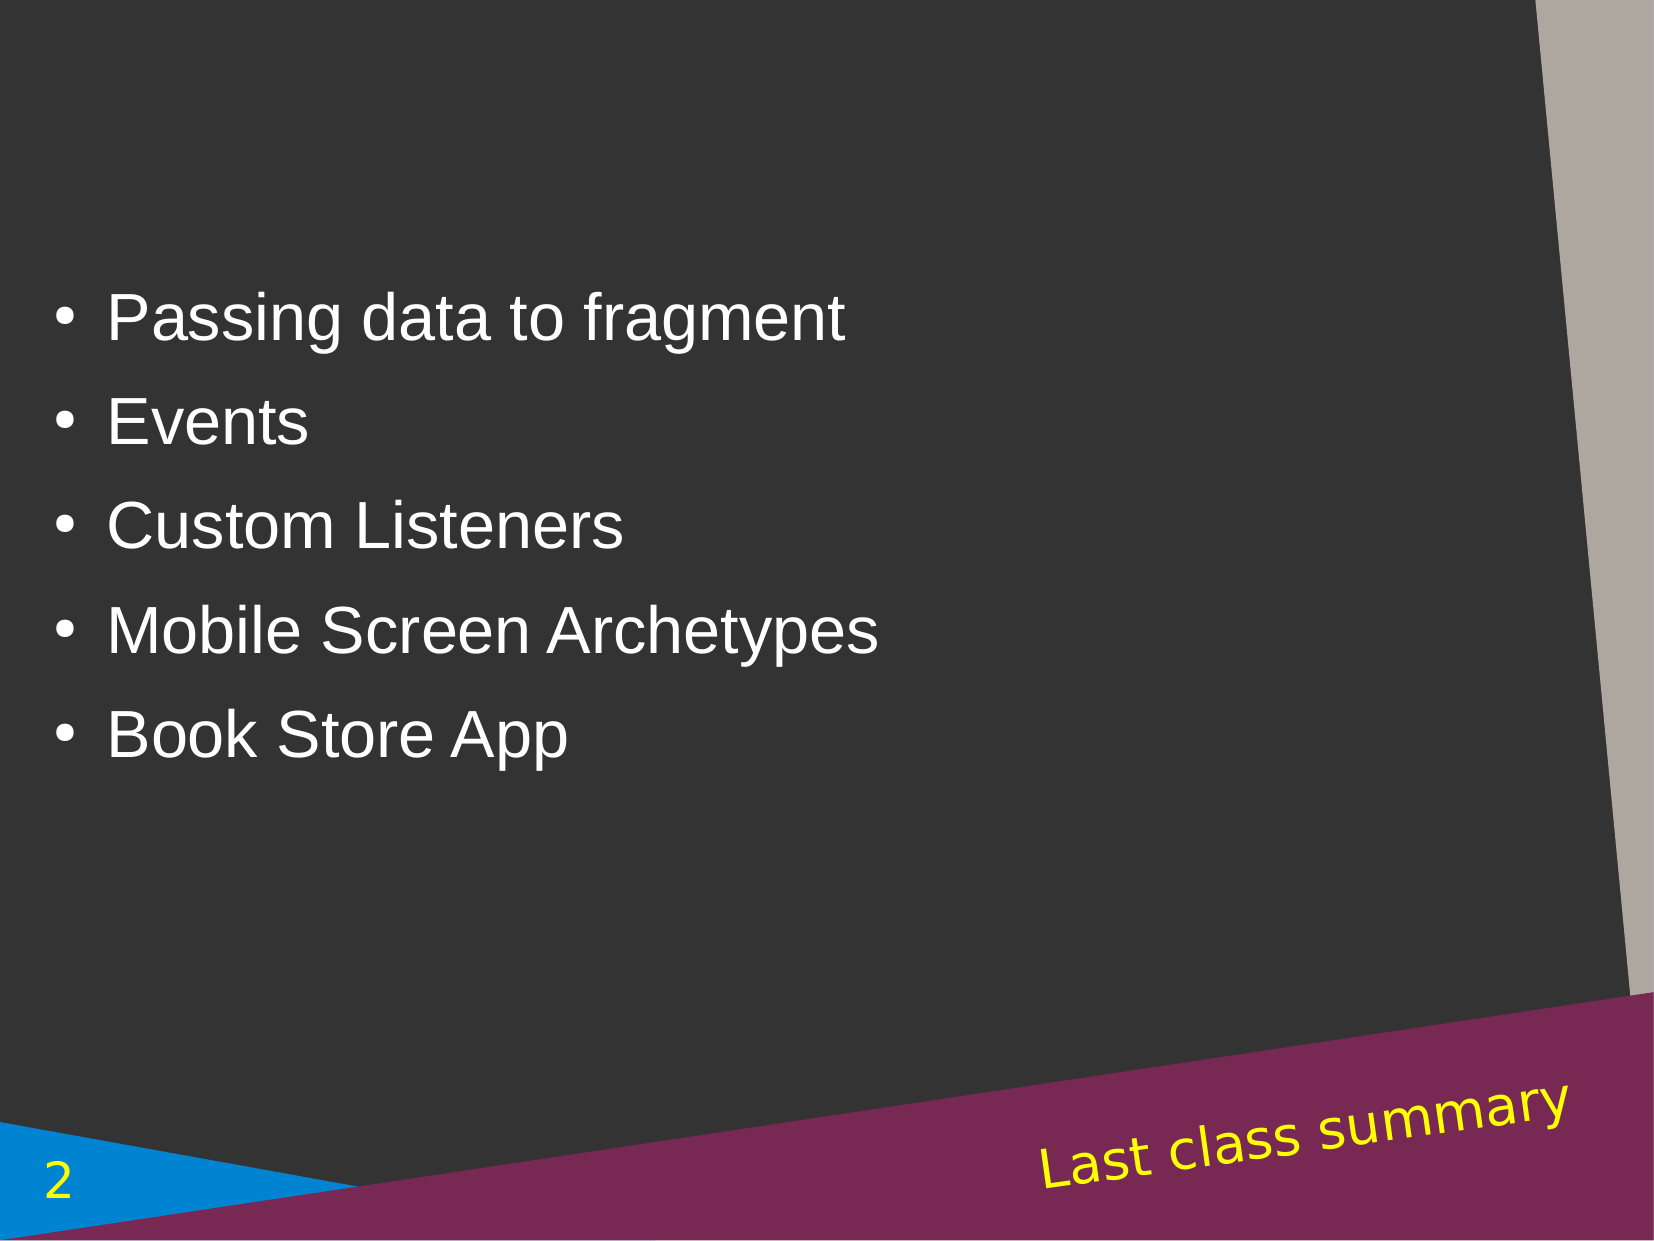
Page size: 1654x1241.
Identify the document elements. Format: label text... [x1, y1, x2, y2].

title Last class summary [956, 995, 1654, 1241]
list Passing data to fragment Events Custom Listeners Mobile Screen Archetypes Book Store App [35, 59, 1524, 993]
